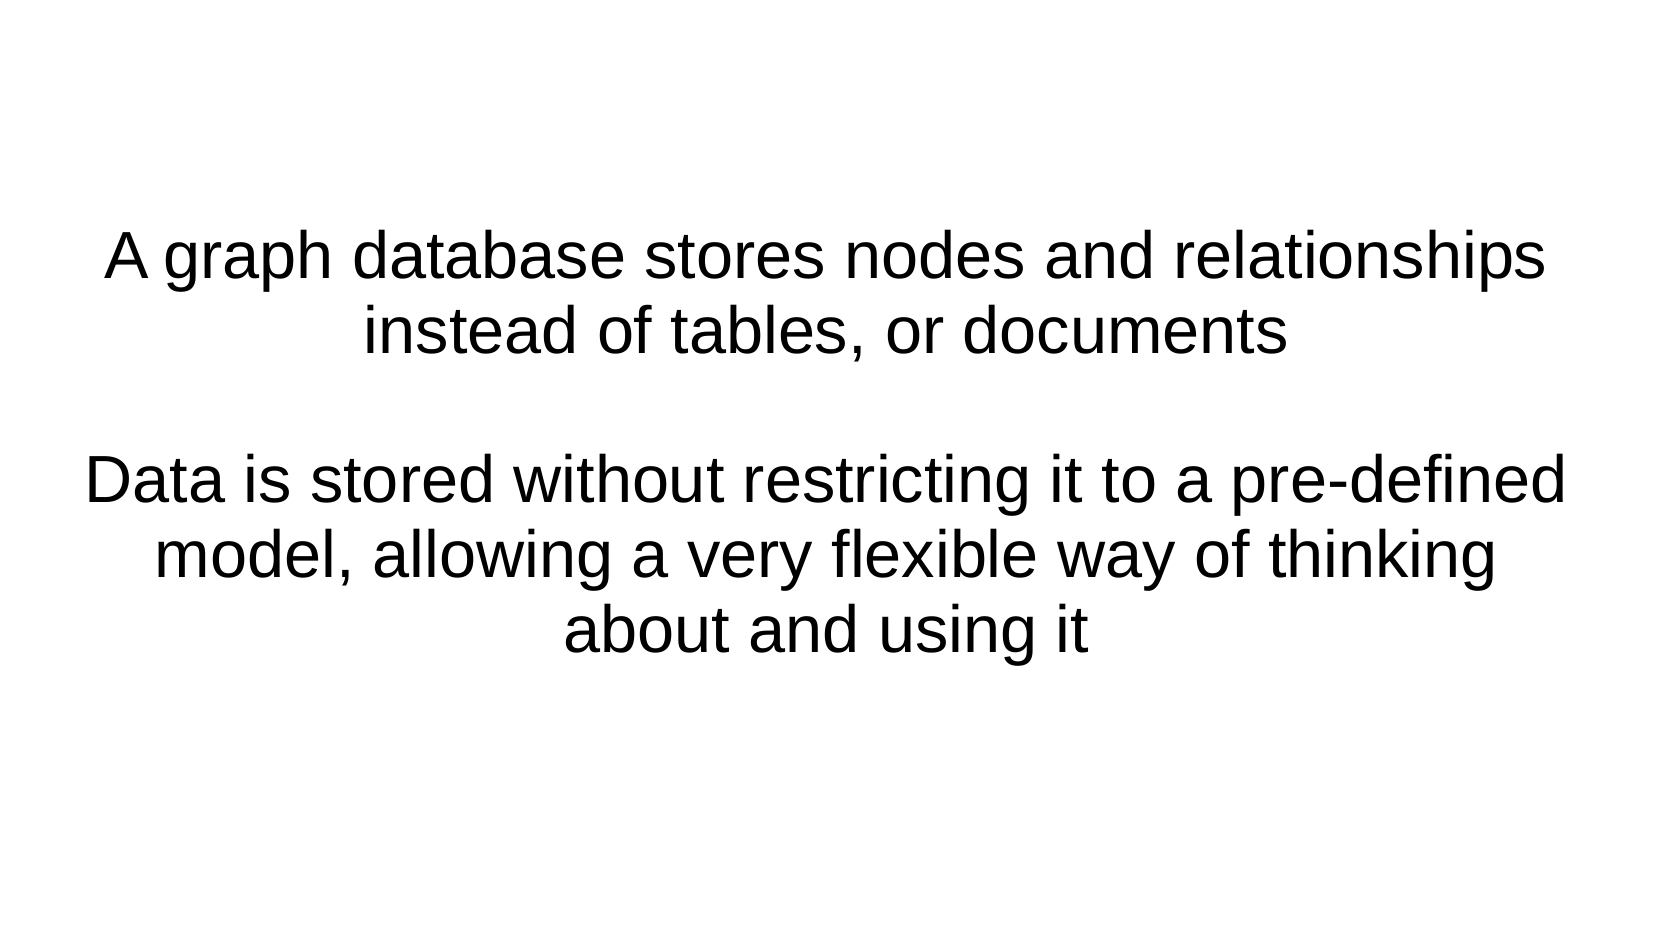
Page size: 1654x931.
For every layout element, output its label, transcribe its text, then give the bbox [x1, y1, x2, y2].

subtitle A graph database stores nodes and relationships instead of tables, or documents Data is stored without restricting it to a pre-defined model, allowing a very flexible way of thinking about and using it [82, 60, 1571, 826]
